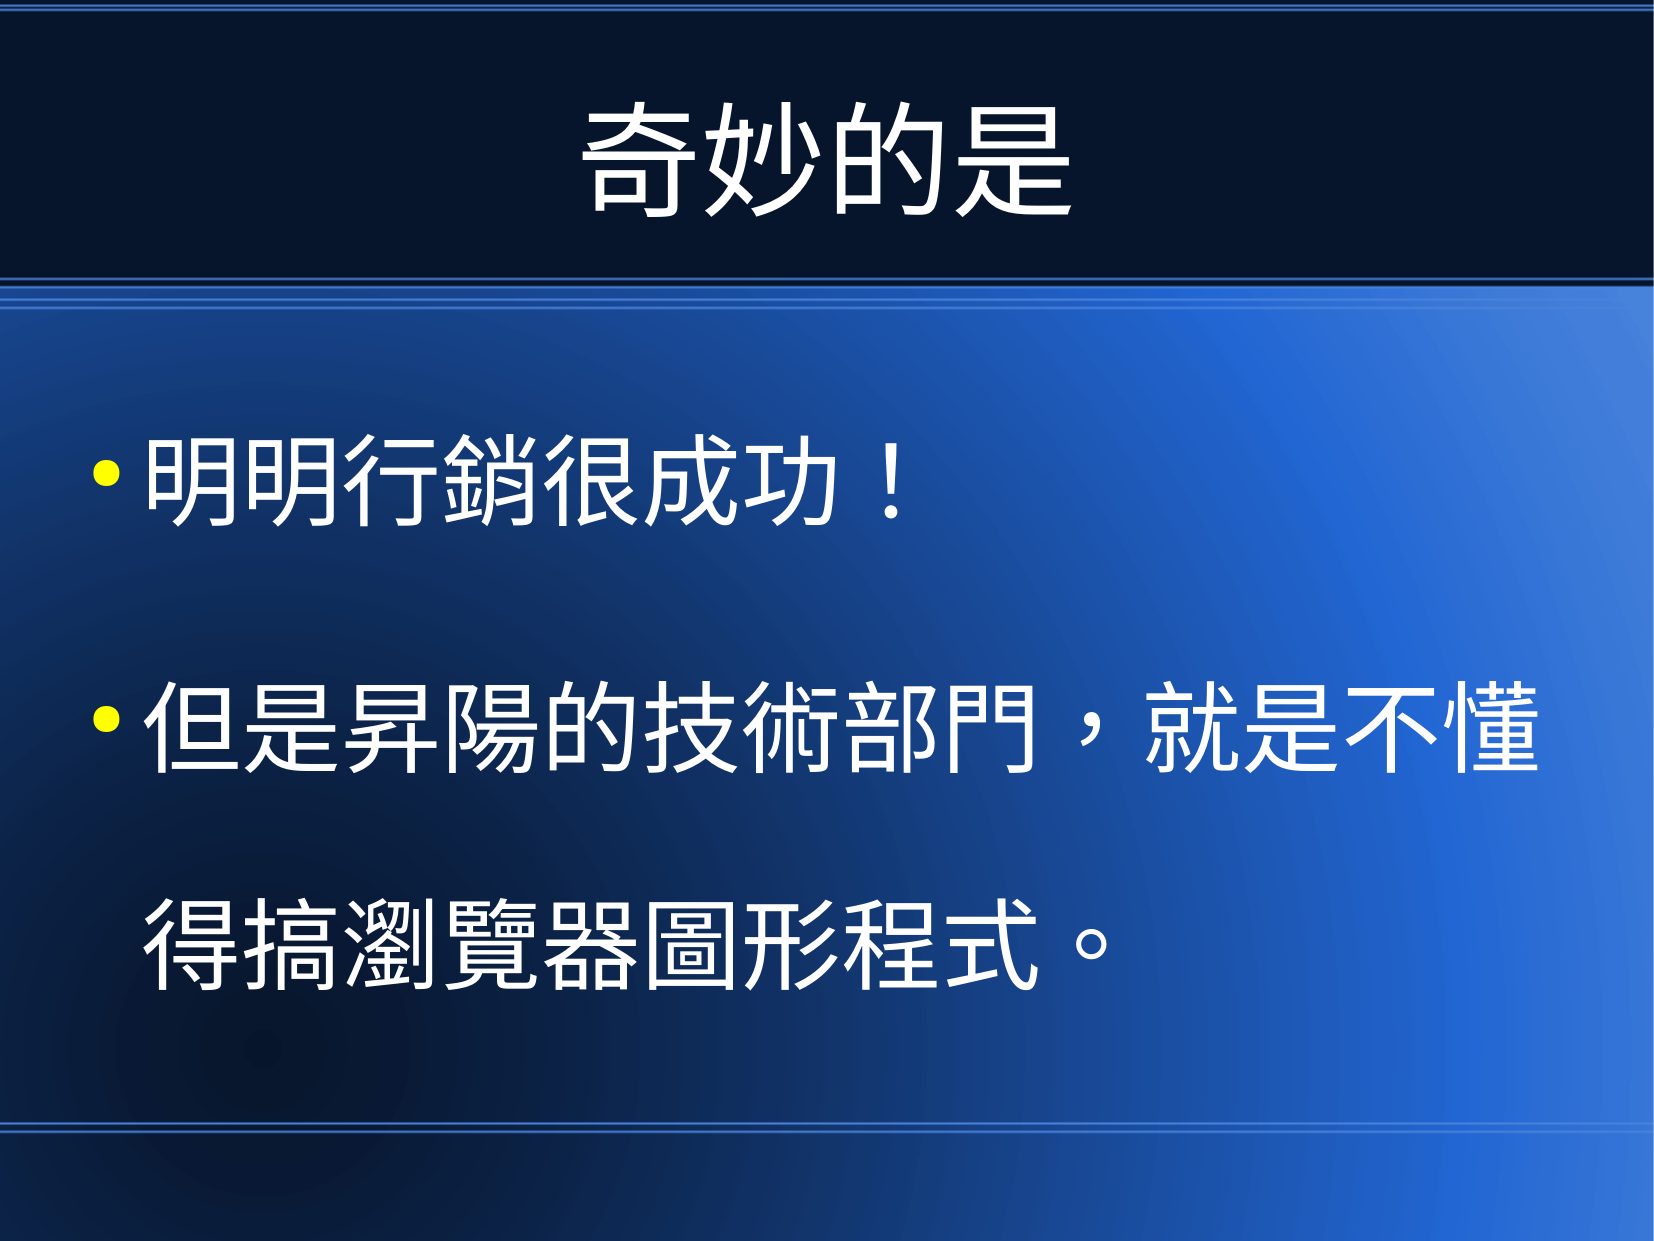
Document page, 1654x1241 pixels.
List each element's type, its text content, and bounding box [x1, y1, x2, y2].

title 奇妙的是 [82, 49, 1571, 257]
list 明明行銷很成功！ 但是昇陽的技術部門，就是不懂得搞瀏覽器圖形程式。 [70, 330, 1559, 1241]
picture [0, 0, 1654, 1241]
